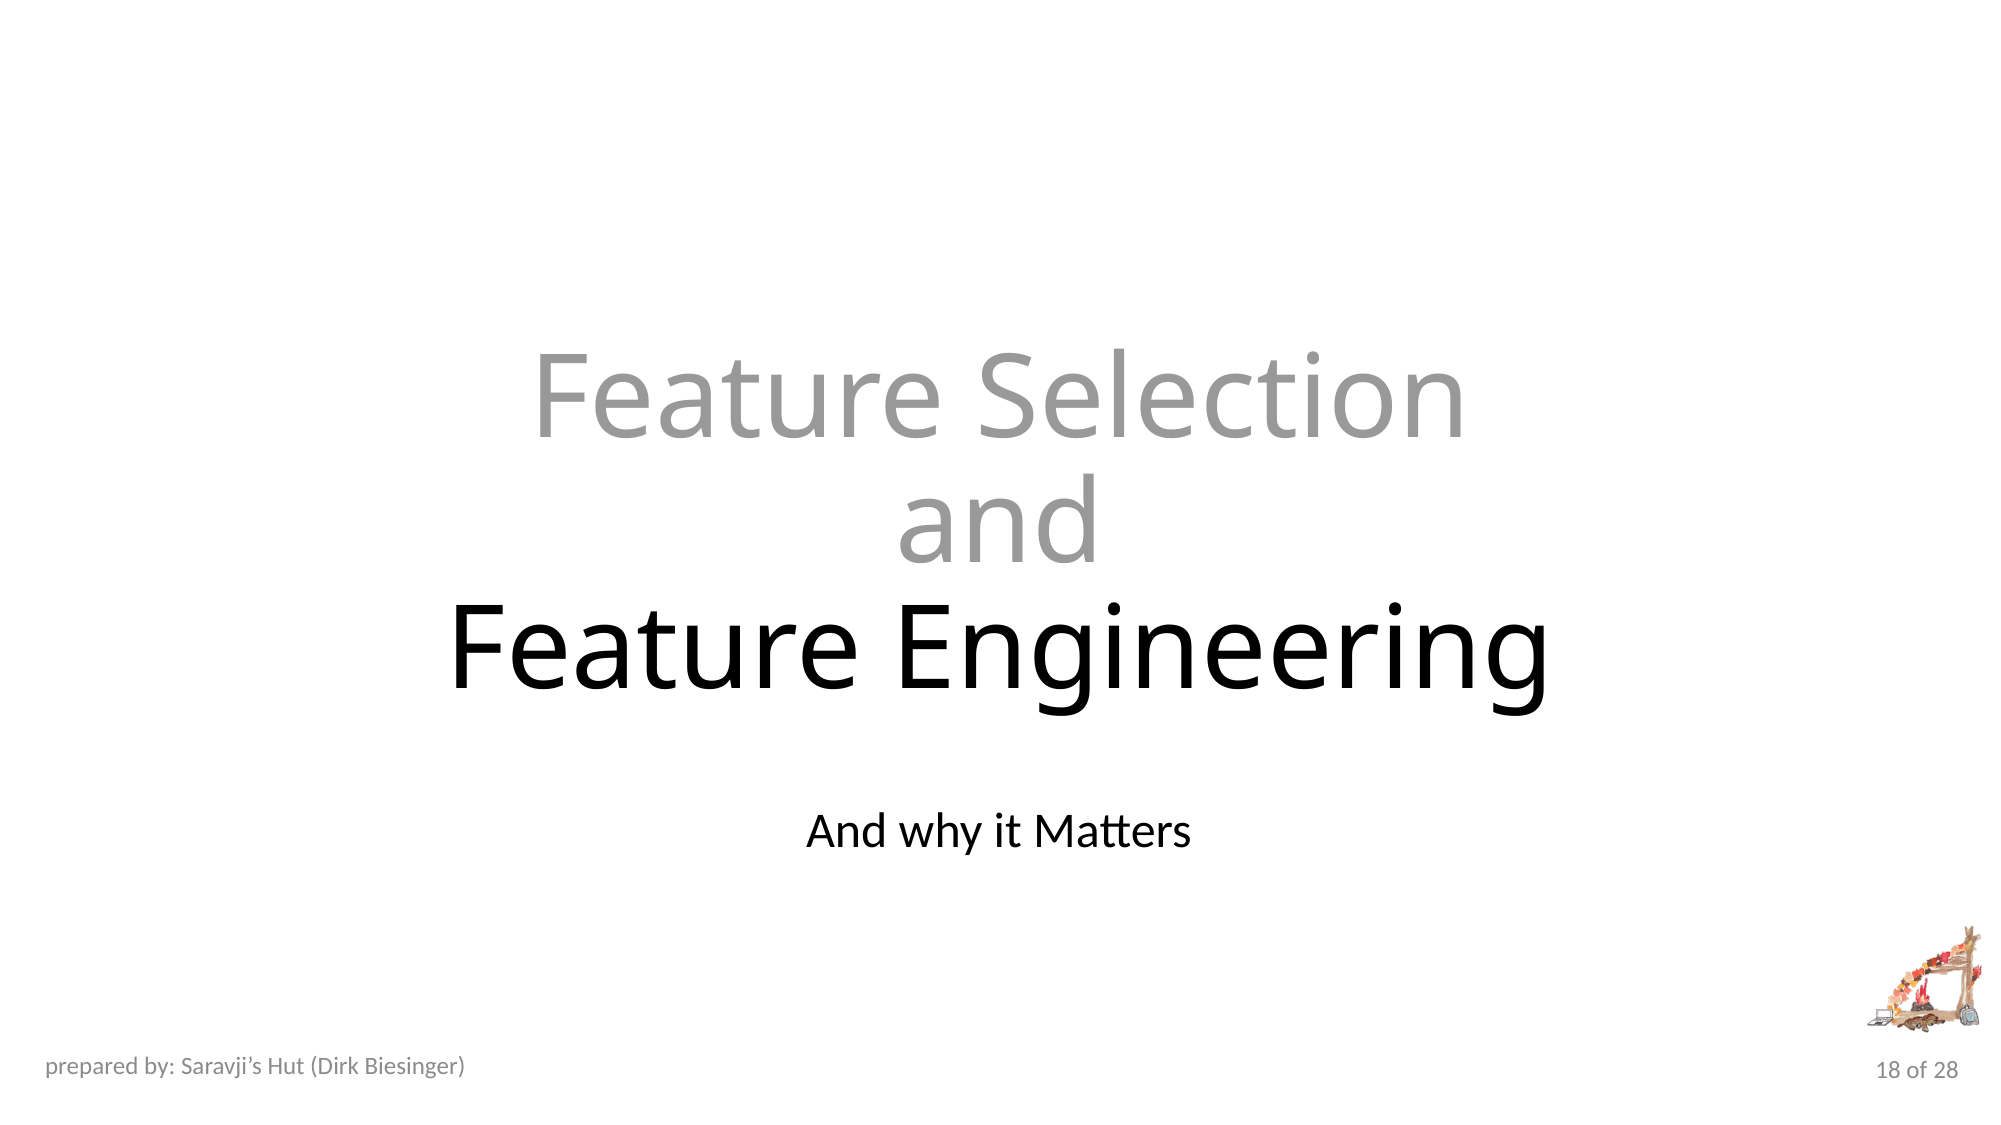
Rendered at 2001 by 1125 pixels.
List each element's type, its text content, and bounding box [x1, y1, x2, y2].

subtitle And why it Matters [248, 796, 1749, 1069]
title Feature Selection and Feature Engineering [249, 329, 1750, 721]
picture [1853, 908, 1996, 1050]
